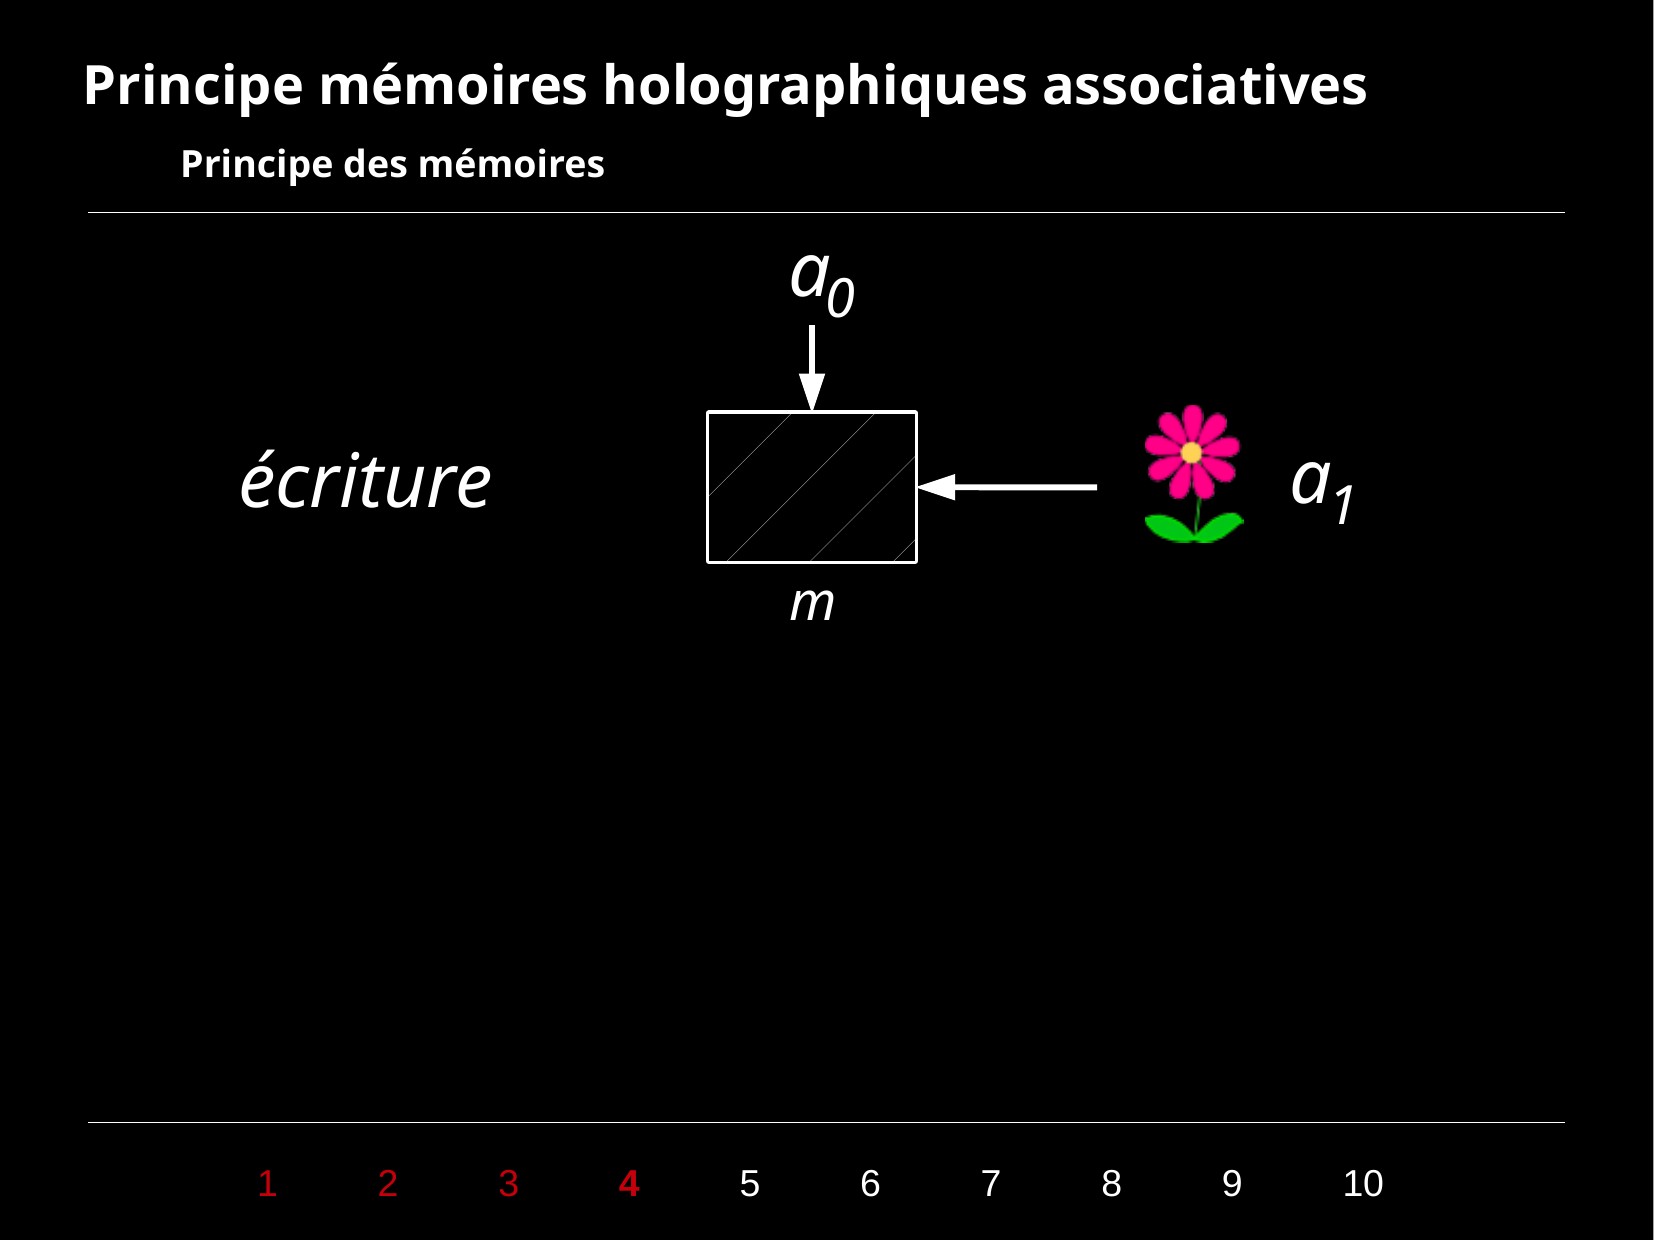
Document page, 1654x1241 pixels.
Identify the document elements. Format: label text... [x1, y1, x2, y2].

text_box 10 [1324, 1152, 1402, 1216]
text_box 2 [360, 1152, 417, 1216]
text_box [708, 413, 916, 562]
text_box 6 [842, 1152, 899, 1216]
text_box a [1274, 415, 1348, 530]
text_box 8 [1083, 1152, 1140, 1216]
text_box 5 [721, 1152, 779, 1216]
text_box 0 [810, 252, 871, 339]
text_box 4 [601, 1152, 658, 1216]
text_box écriture [223, 419, 517, 534]
text_box m [775, 555, 854, 643]
picture [1145, 405, 1244, 543]
text_box 1 [239, 1152, 296, 1216]
text_box 7 [962, 1152, 1020, 1216]
title Principe mémoires holographiques associatives [82, 19, 1571, 148]
text_box Principe des mémoires [165, 129, 677, 189]
text_box 9 [1204, 1152, 1261, 1216]
text_box 1 [1313, 458, 1374, 546]
text_box a [774, 208, 847, 323]
text_box 3 [480, 1152, 537, 1216]
